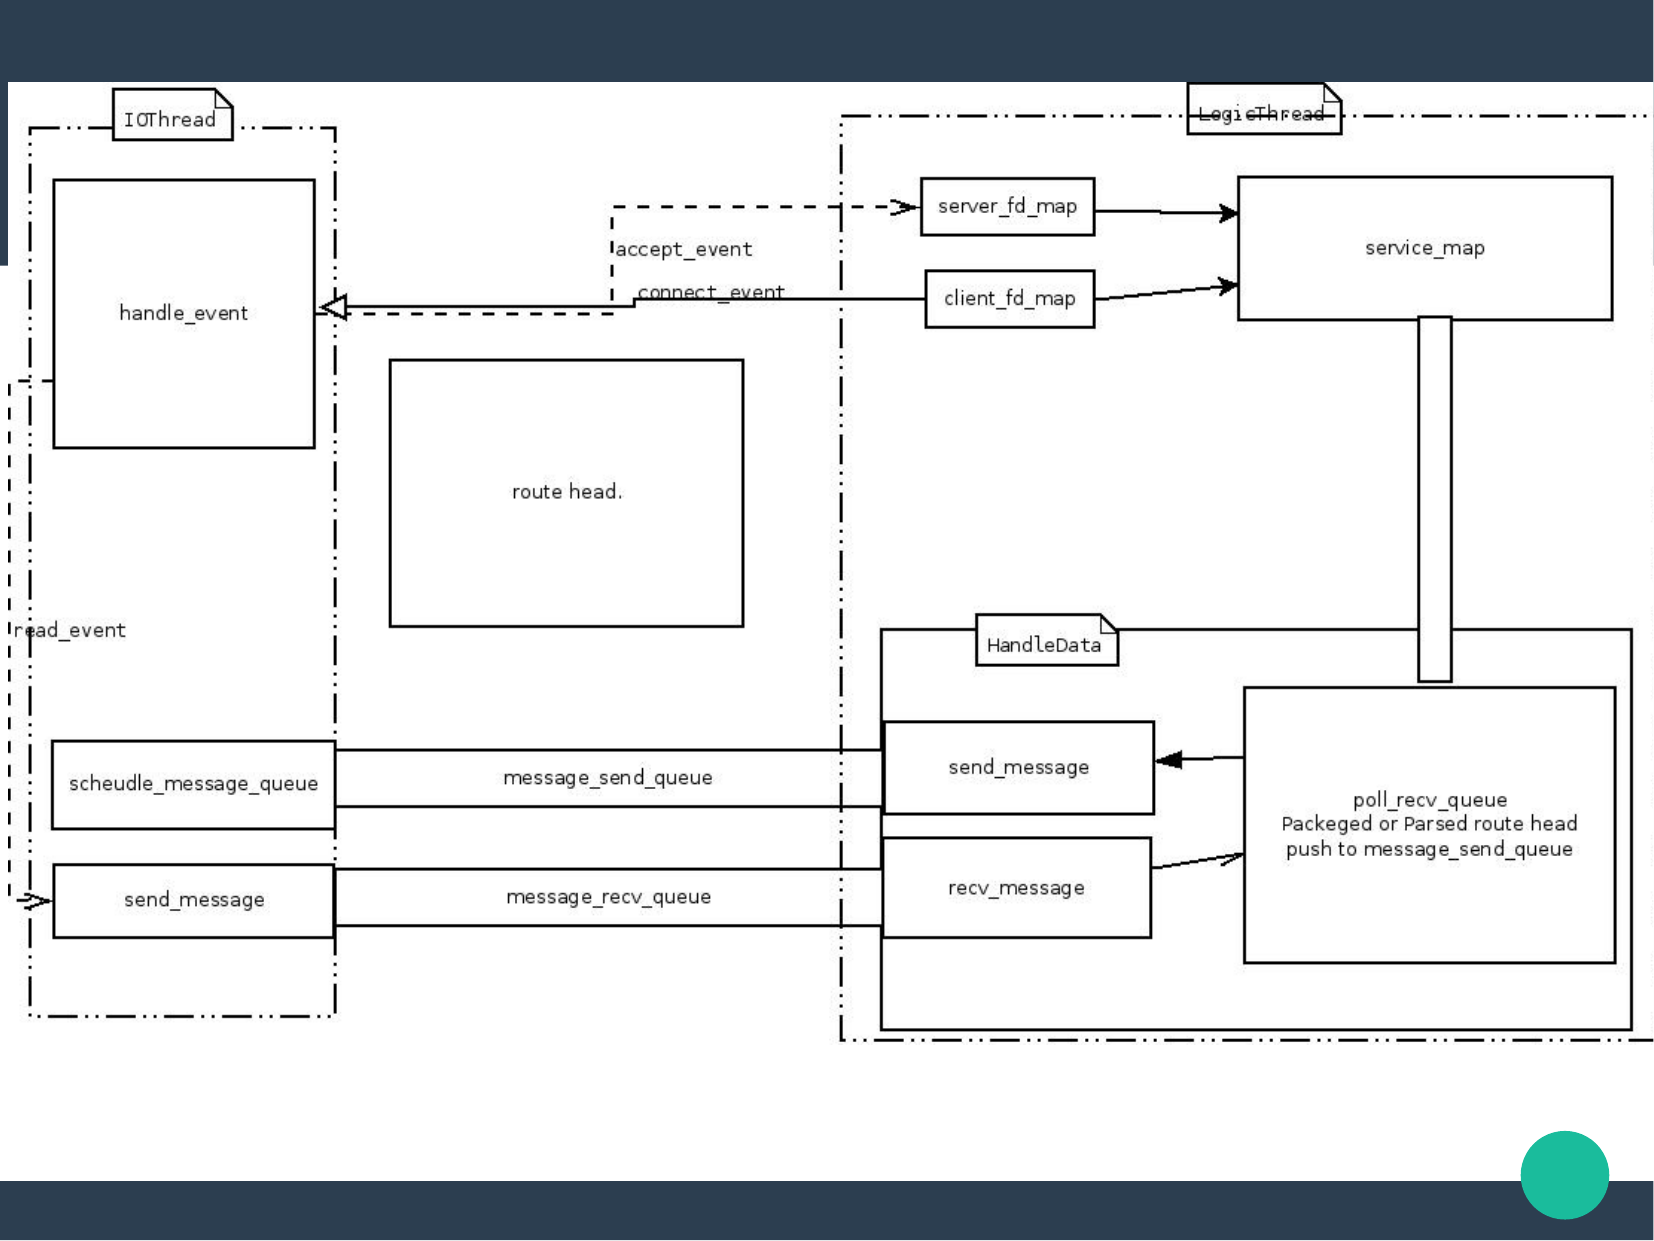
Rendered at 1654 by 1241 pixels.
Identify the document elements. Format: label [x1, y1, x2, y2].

picture [8, 82, 1654, 1045]
